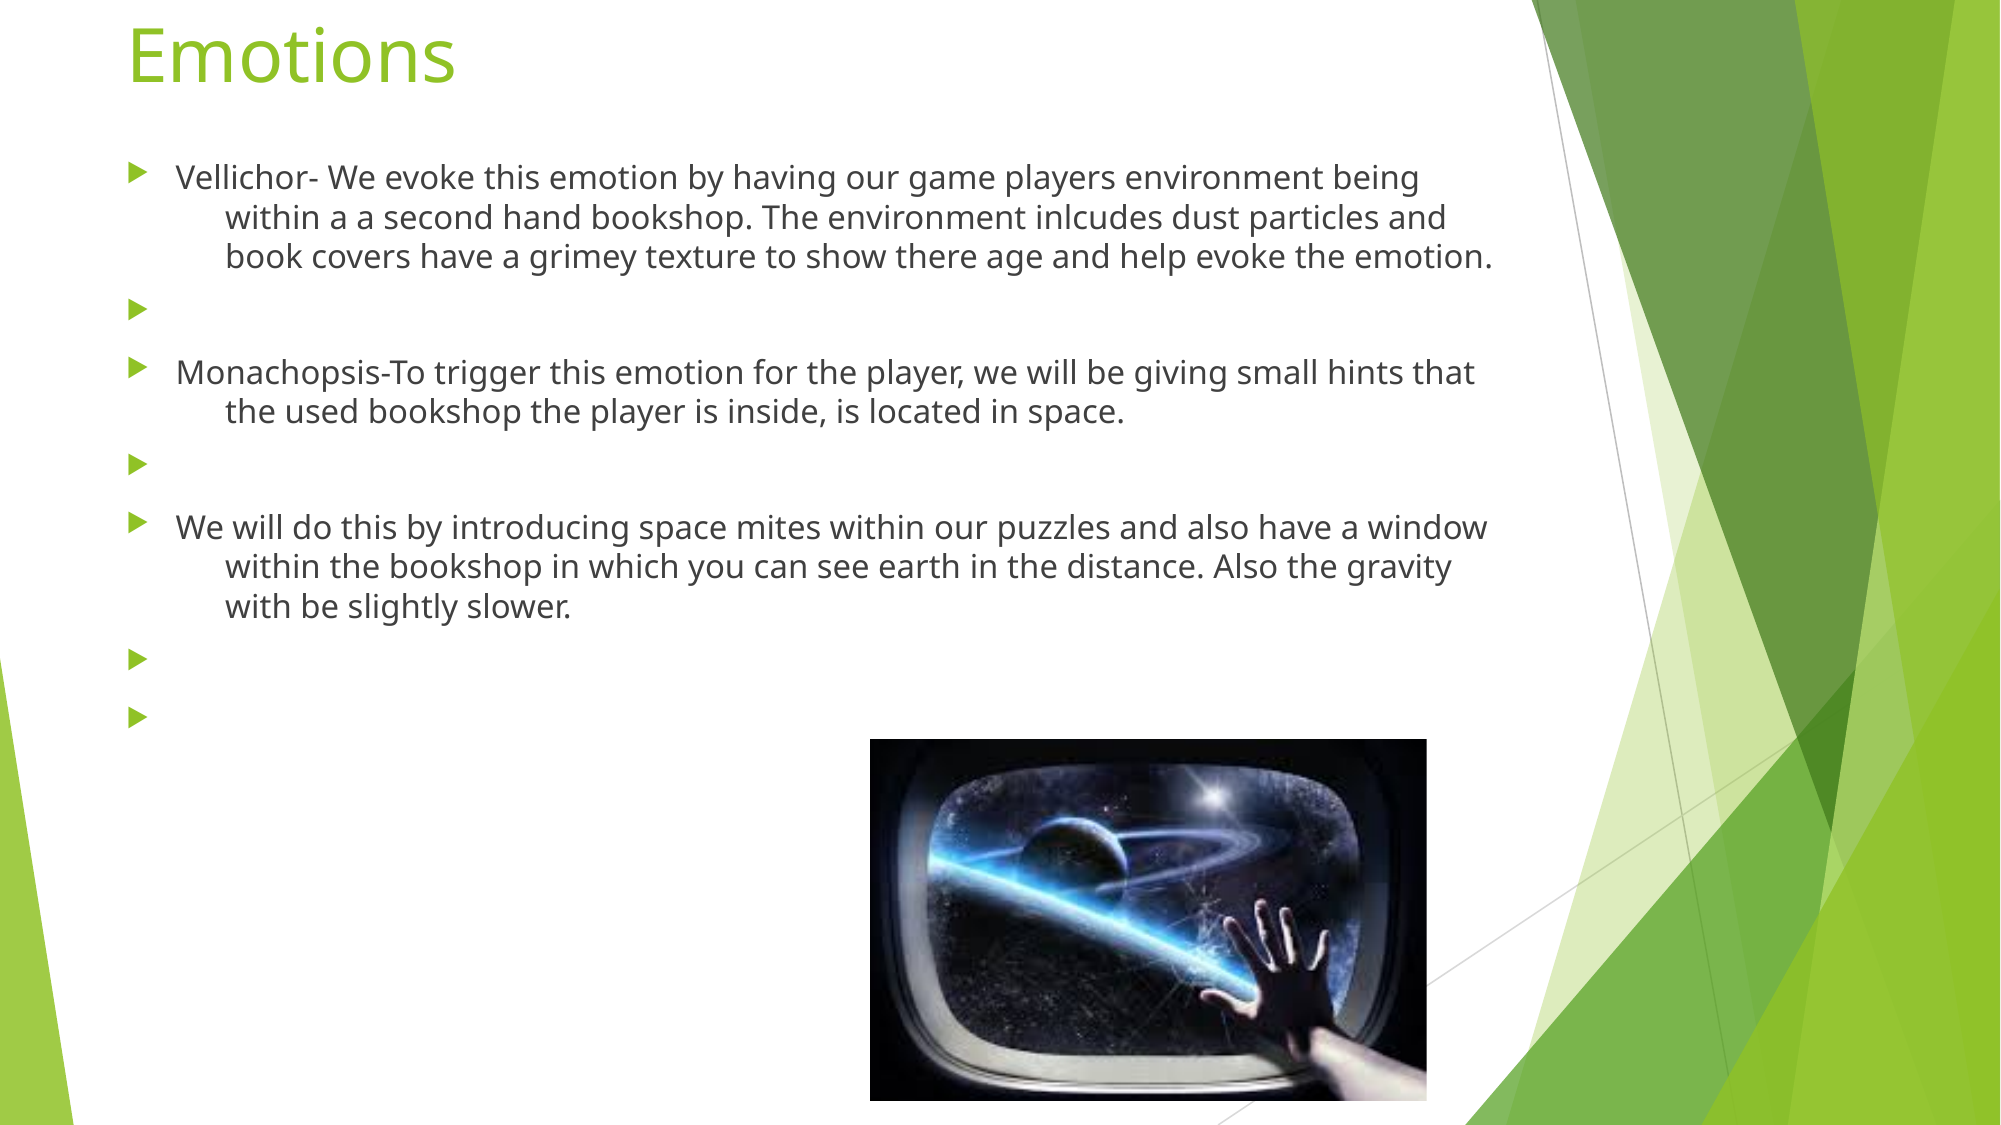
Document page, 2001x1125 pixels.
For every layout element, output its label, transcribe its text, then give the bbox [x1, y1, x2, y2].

list Vellichor- We evoke this emotion by having our game players environment being within a a second hand bookshop. The environment inlcudes dust particles and book covers have a grimey texture to show there age and help evoke the emotion. Monachopsis-To trigger this emotion for the player, we will be giving small hints that the used bookshop the player is inside, is located in space. We will do this by introducing space mites within our puzzles and also have a window within the bookshop in which you can see earth in the distance. Also the gravity with be slightly slower. [111, 149, 1522, 648]
title Emotions [111, 0, 1522, 149]
picture [870, 739, 1427, 1101]
